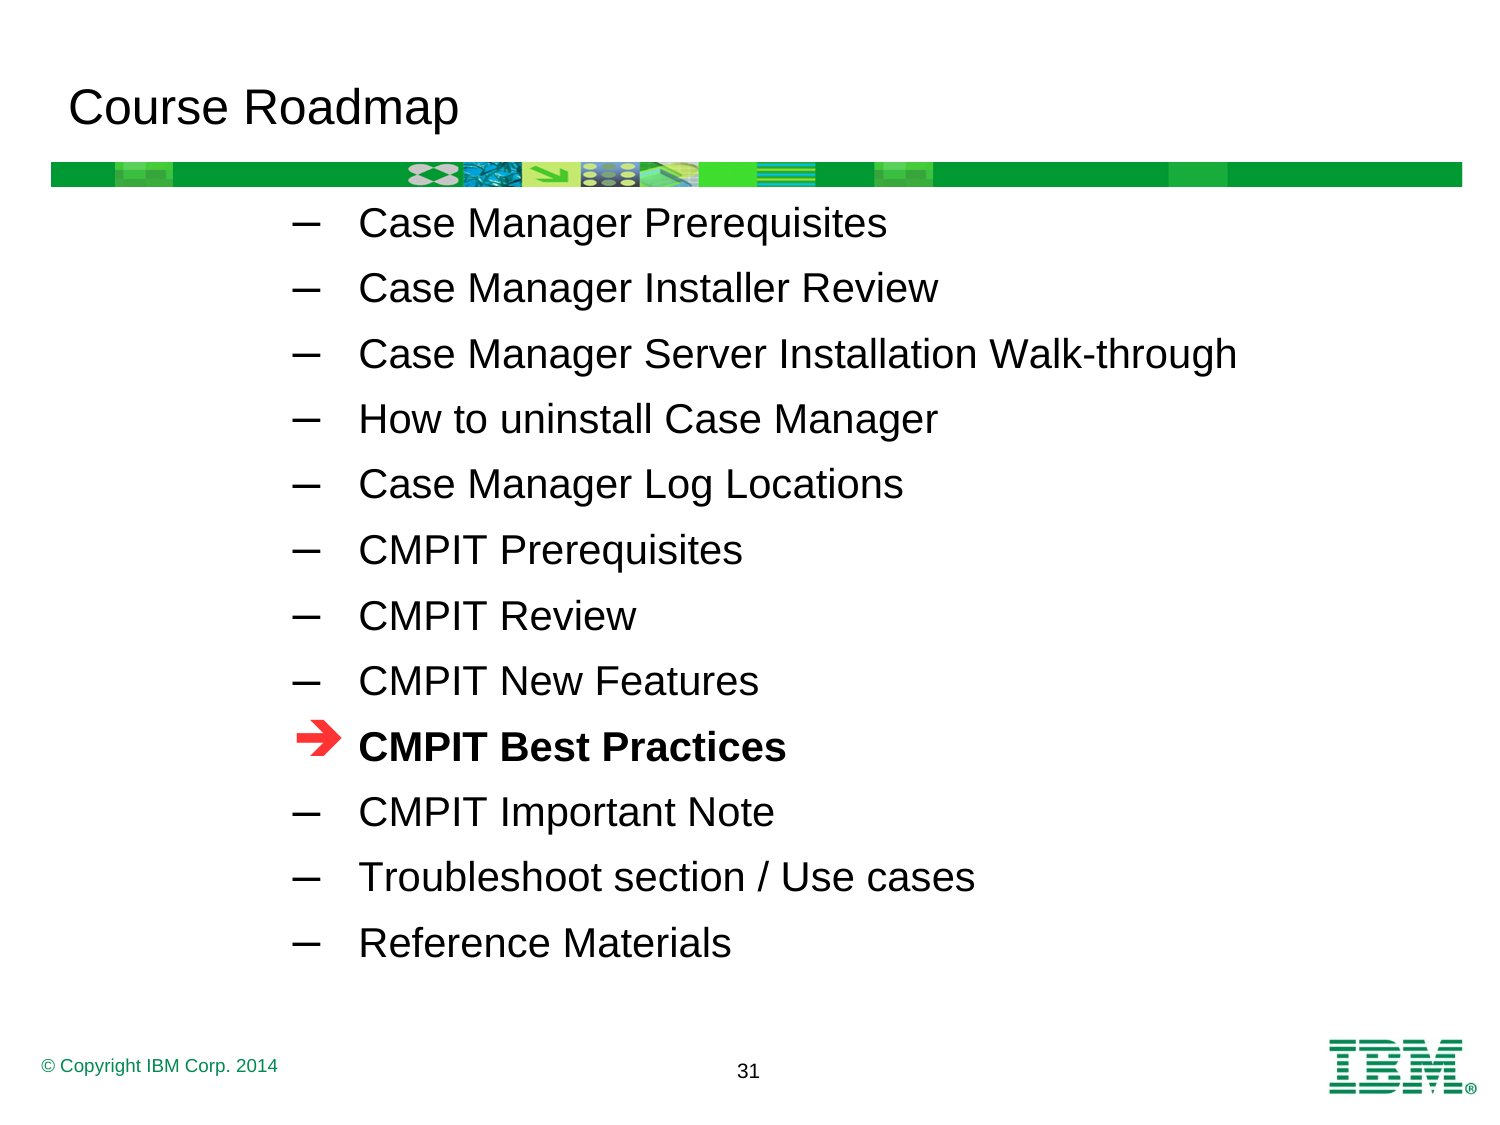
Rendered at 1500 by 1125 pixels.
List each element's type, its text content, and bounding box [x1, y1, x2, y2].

picture [1327, 1037, 1479, 1096]
title Course Roadmap [53, 69, 1239, 144]
list Case Manager Prerequisites Case Manager Installer Review Case Manager Server Installation Walk-through How to uninstall Case Manager Case Manager Log Locations CMPIT Prerequisites CMPIT Review CMPIT New Features CMPIT Best Practices CMPIT Important Note Troubleshoot section / Use cases Reference Materials [52, 187, 1374, 974]
picture [50, 161, 1463, 189]
